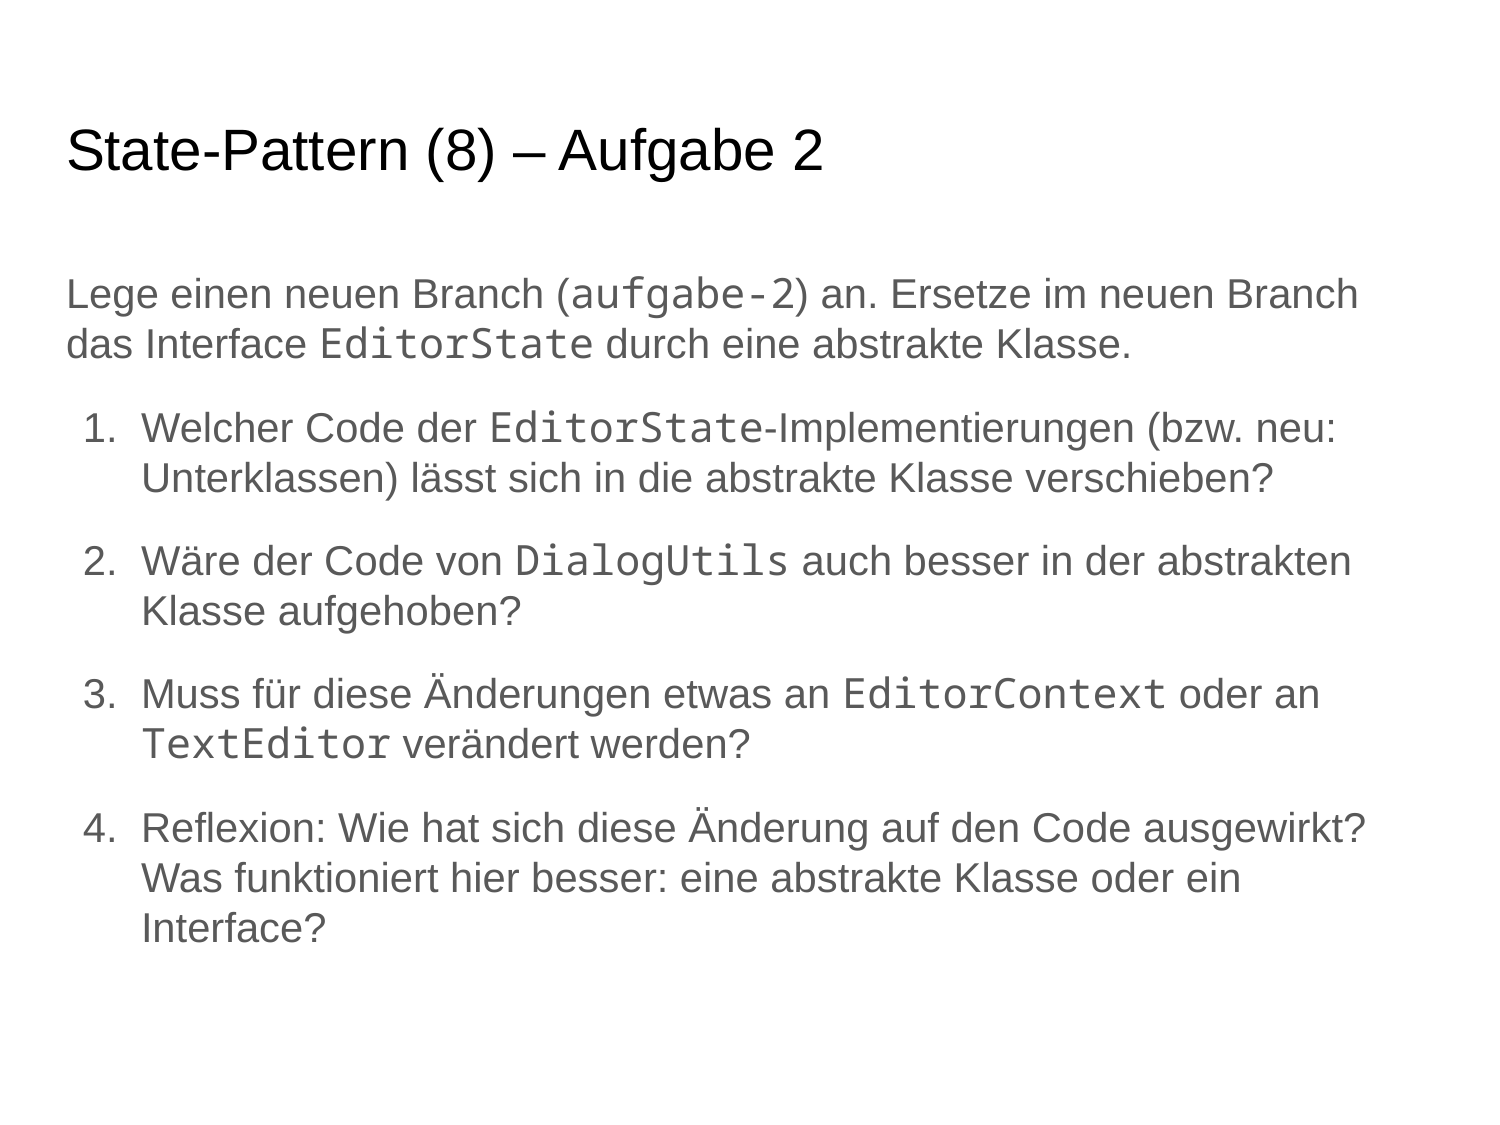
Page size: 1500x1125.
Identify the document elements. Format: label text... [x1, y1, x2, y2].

title State-Pattern (8) ‒ Aufgabe 2 [51, 97, 1449, 223]
list Lege einen neuen Branch (aufgabe-2) an. Ersetze im neuen Branch das Interface EditorState durch eine abstrakte Klasse. Welcher Code der EditorState-Implementierungen (bzw. neu: Unterklassen) lässt sich in die abstrakte Klasse verschieben? Wäre der Code von DialogUtils auch besser in der abstrakten Klasse aufgehoben? Muss für diese Änderungen etwas an EditorContext oder an TextEditor verändert werden? Reflexion: Wie hat sich diese Änderung auf den Code ausgewirkt? Was funktioniert hier besser: eine abstrakte Klasse oder ein Interface? [51, 252, 1449, 1000]
